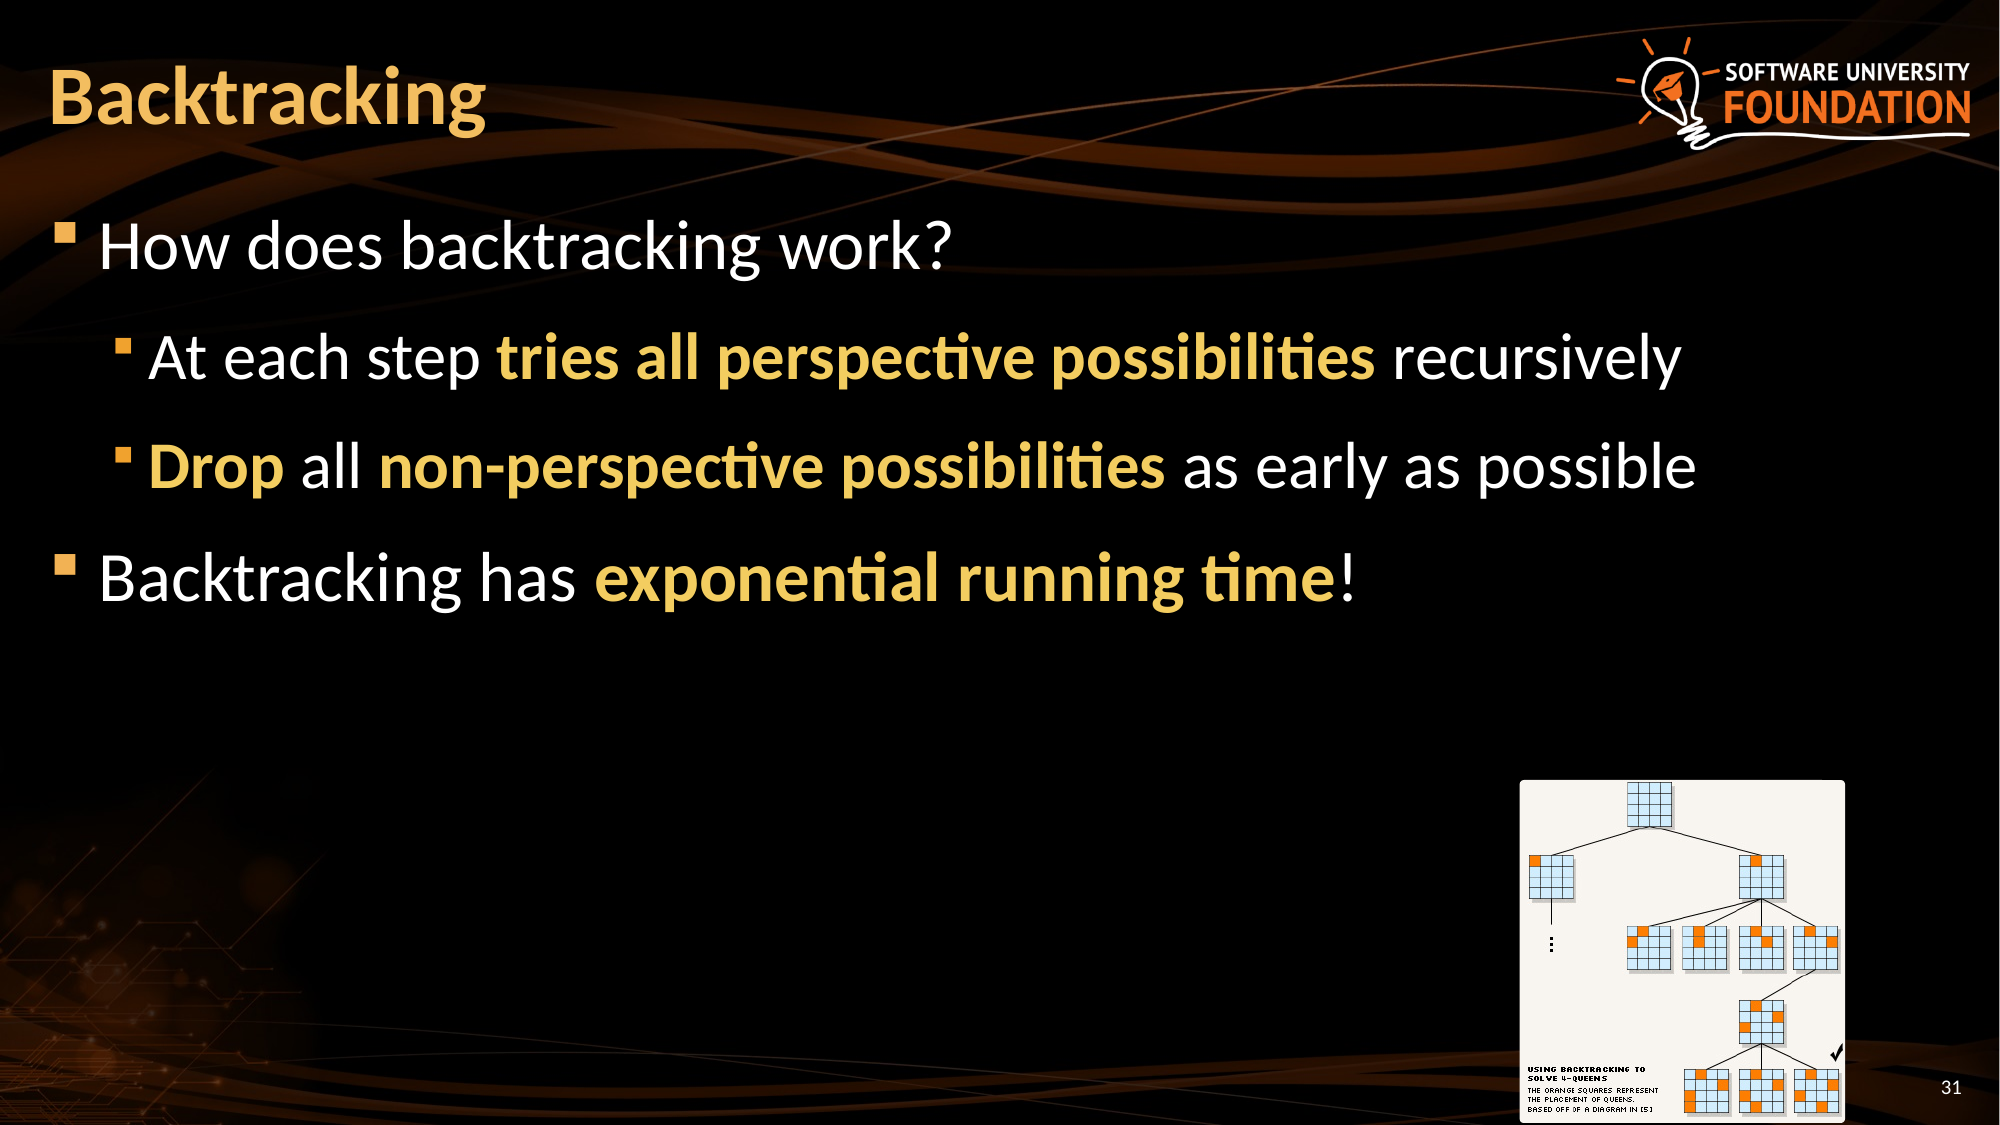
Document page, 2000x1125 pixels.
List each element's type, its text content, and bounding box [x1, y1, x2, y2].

text_box [1519, 779, 1846, 1124]
list How does backtracking work? At each step tries all perspective possibilities recursively Drop all non-perspective possibilities as early as possible Backtracking has exponential running time! [31, 188, 1968, 1103]
picture [0, 0, 2000, 1125]
title Backtracking [30, 6, 1602, 189]
